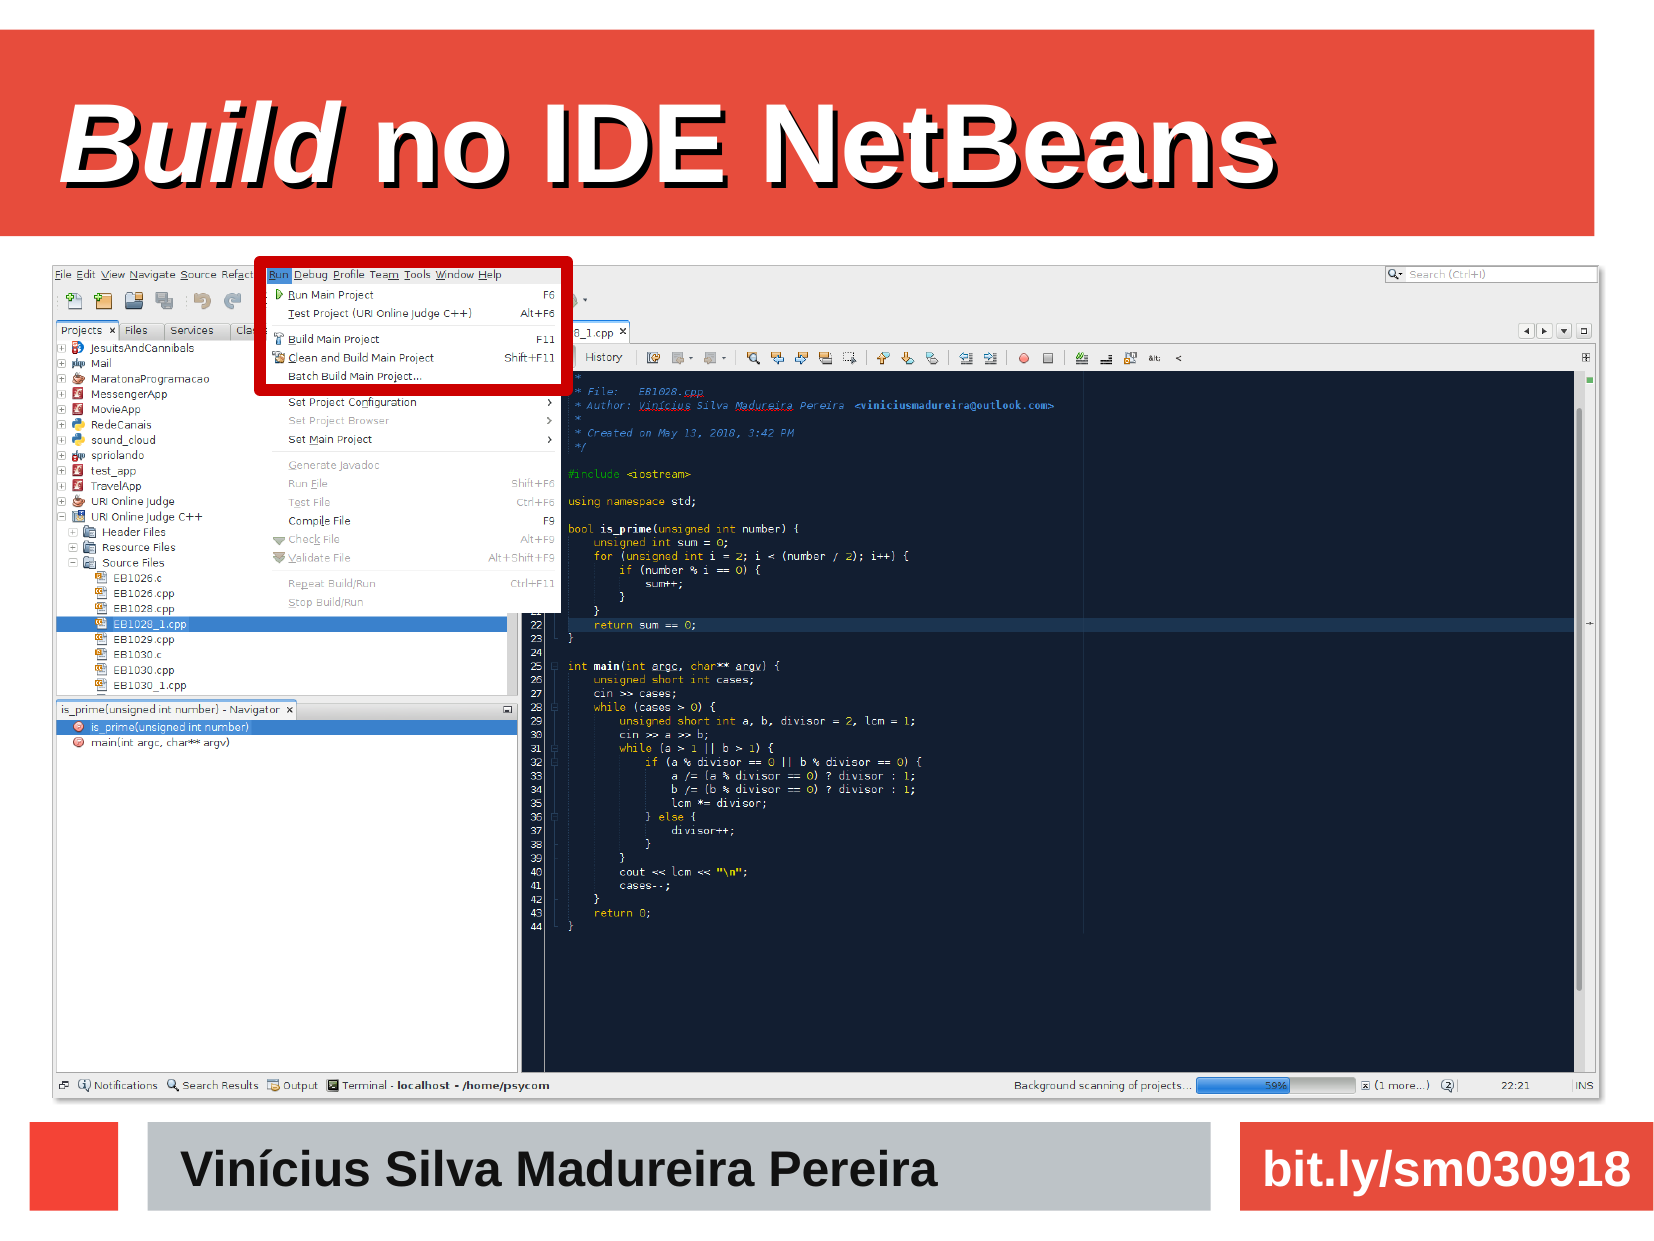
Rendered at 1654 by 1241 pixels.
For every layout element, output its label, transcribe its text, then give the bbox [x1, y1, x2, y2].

title Build no IDE NetBeans [59, 59, 1595, 207]
text_box bit.ly/sm030918 [1228, 1133, 1654, 1205]
text_box Vinícius Silva Madureira Pereira [165, 1133, 1170, 1205]
picture [266, 268, 561, 384]
picture [48, 261, 1606, 1105]
